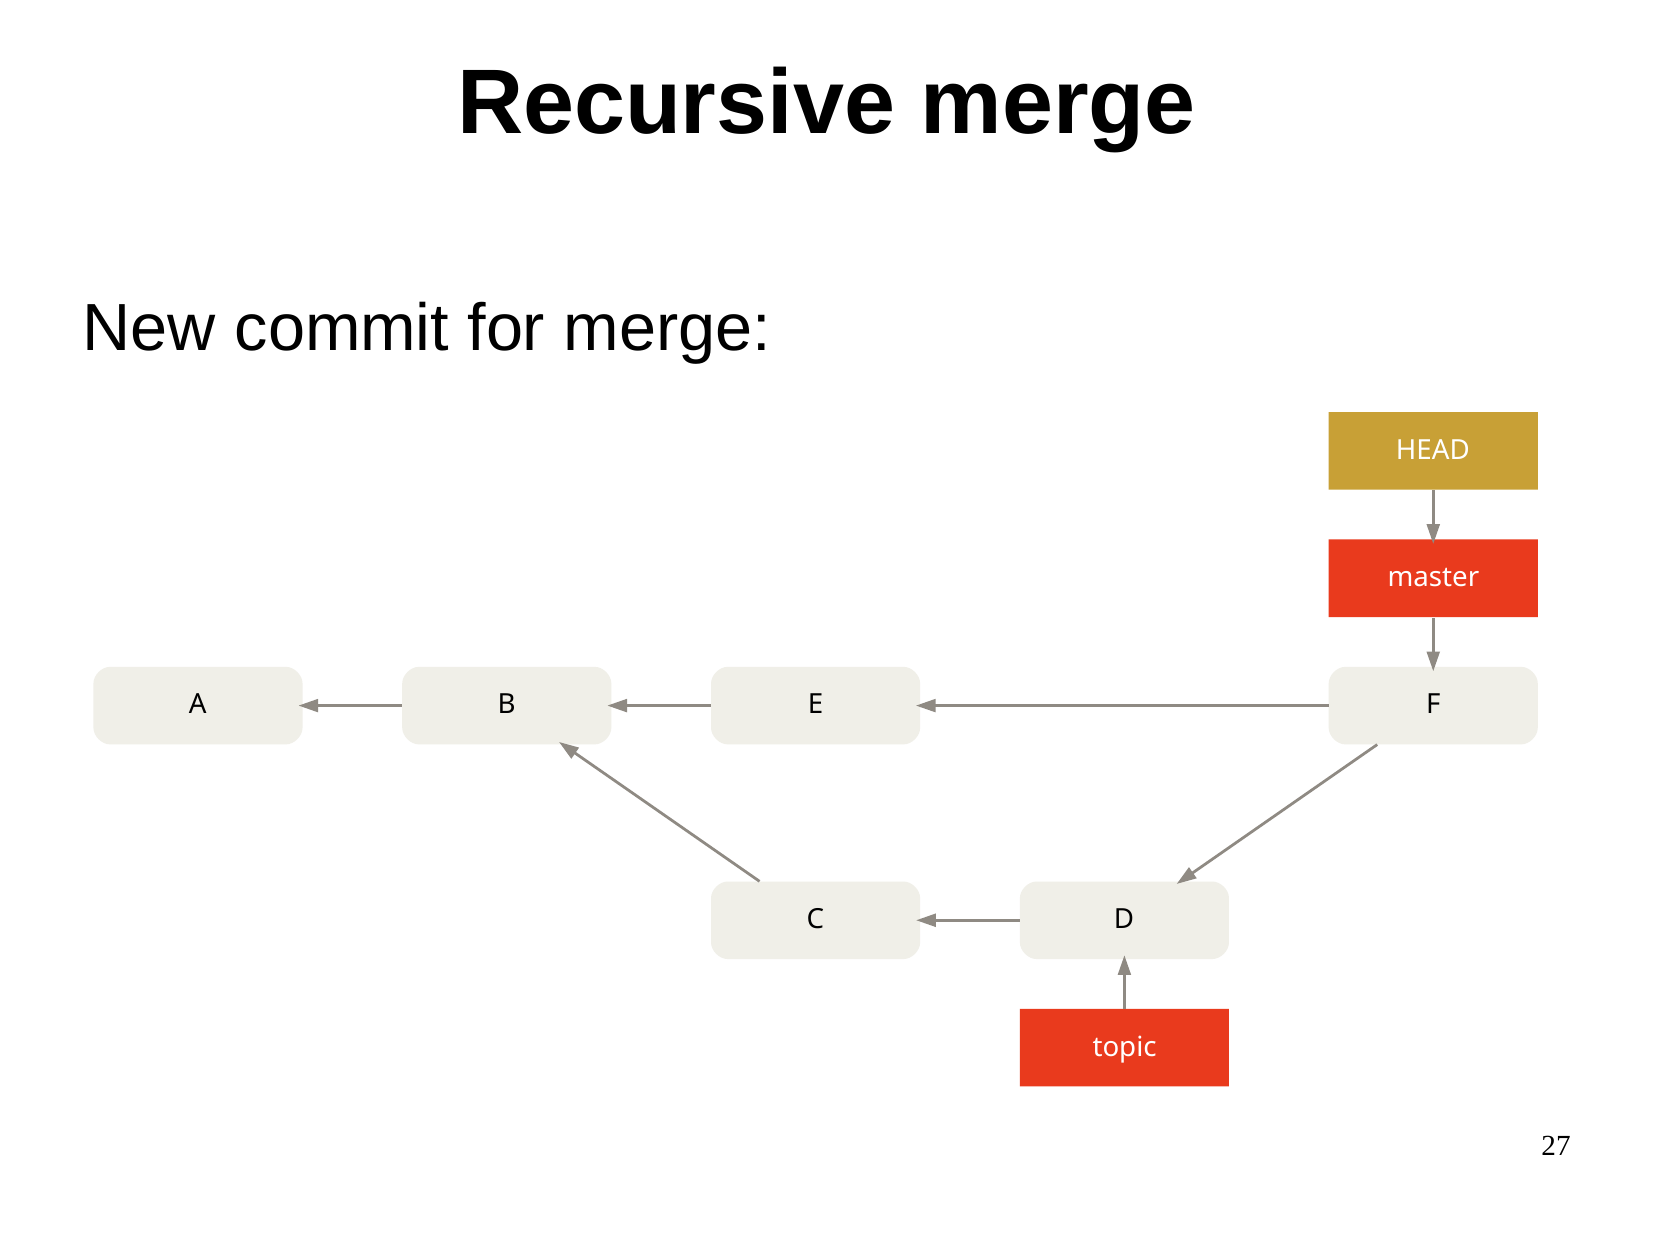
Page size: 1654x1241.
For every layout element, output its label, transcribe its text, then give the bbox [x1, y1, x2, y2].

list New commit for merge: [82, 290, 1571, 366]
title Recursive merge [82, 49, 1571, 257]
picture [87, 383, 1567, 1093]
